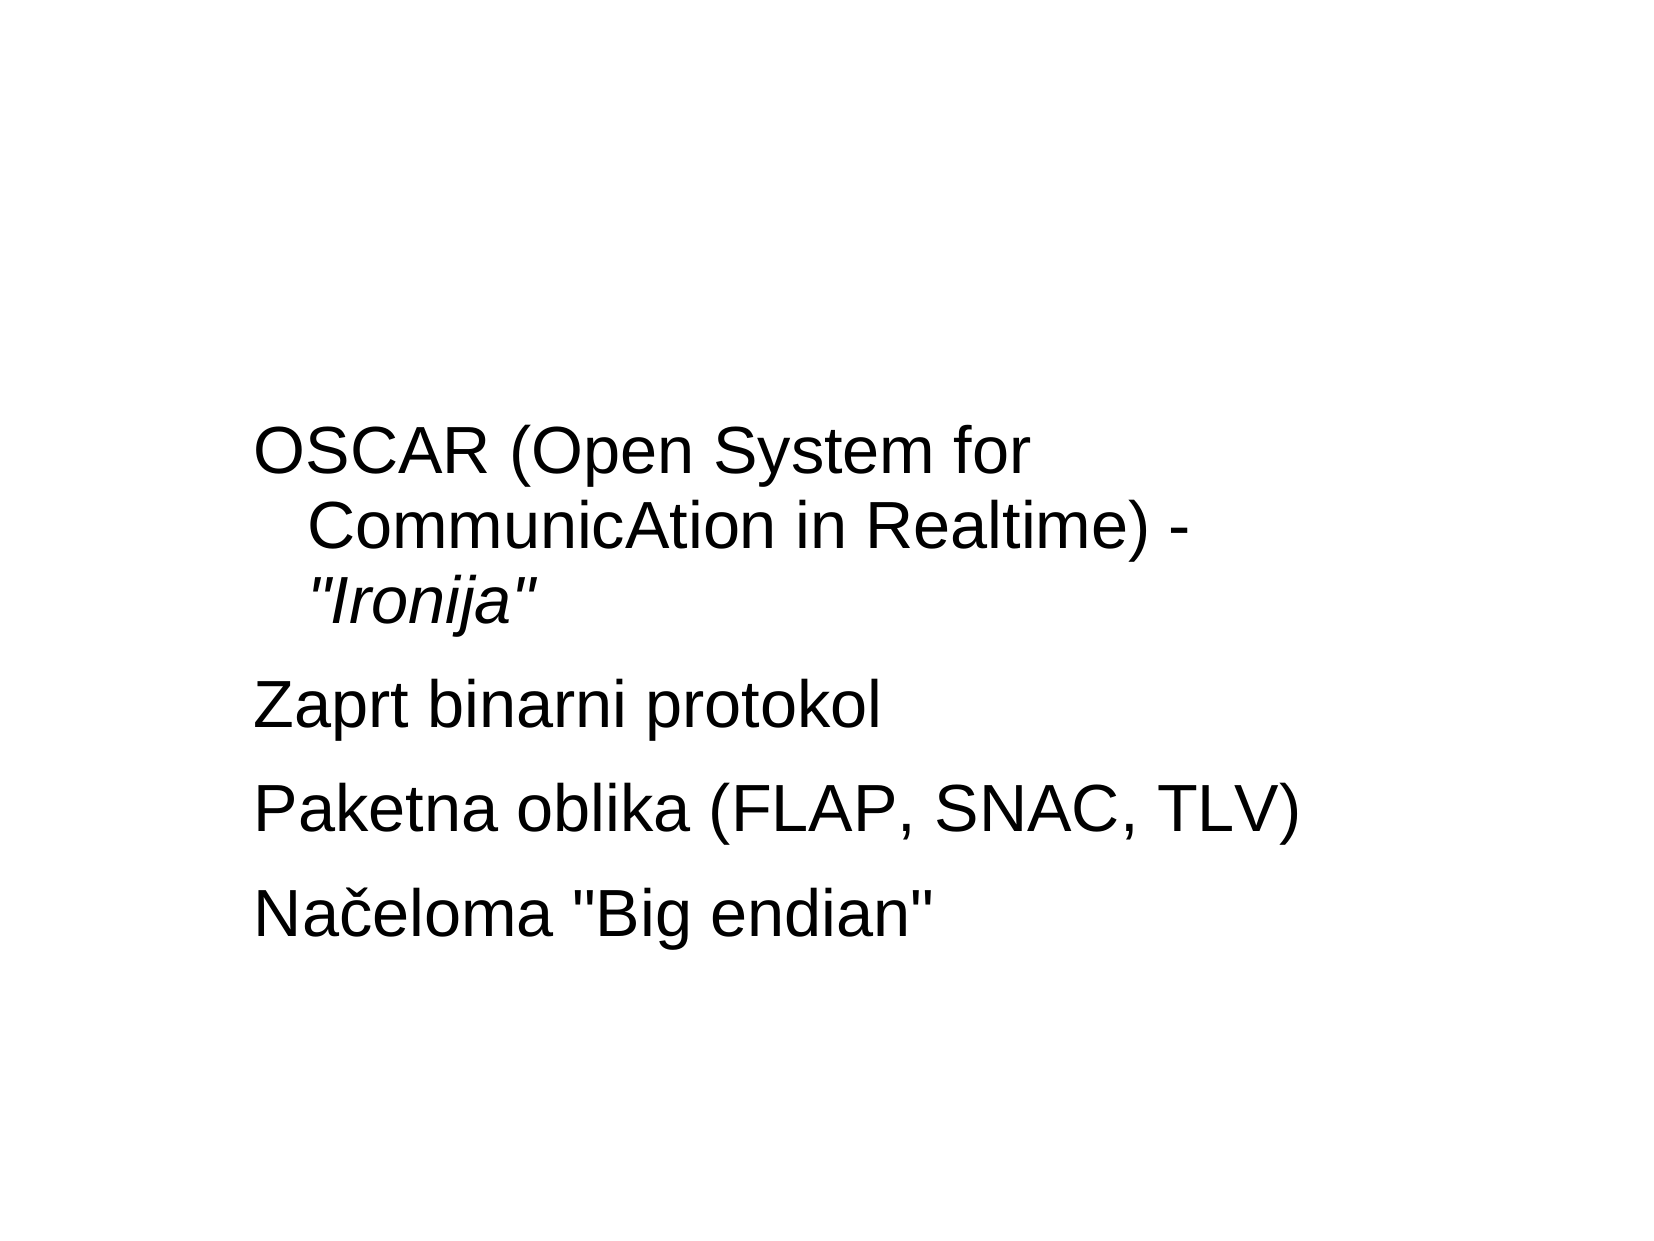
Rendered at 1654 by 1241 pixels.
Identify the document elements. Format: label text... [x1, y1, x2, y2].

list OSCAR (Open System for CommunicAtion in Realtime) - "Ironija" Zaprt binarni protokol Paketna oblika (FLAP, SNAC, TLV) Načeloma "Big endian" [236, 413, 1447, 874]
